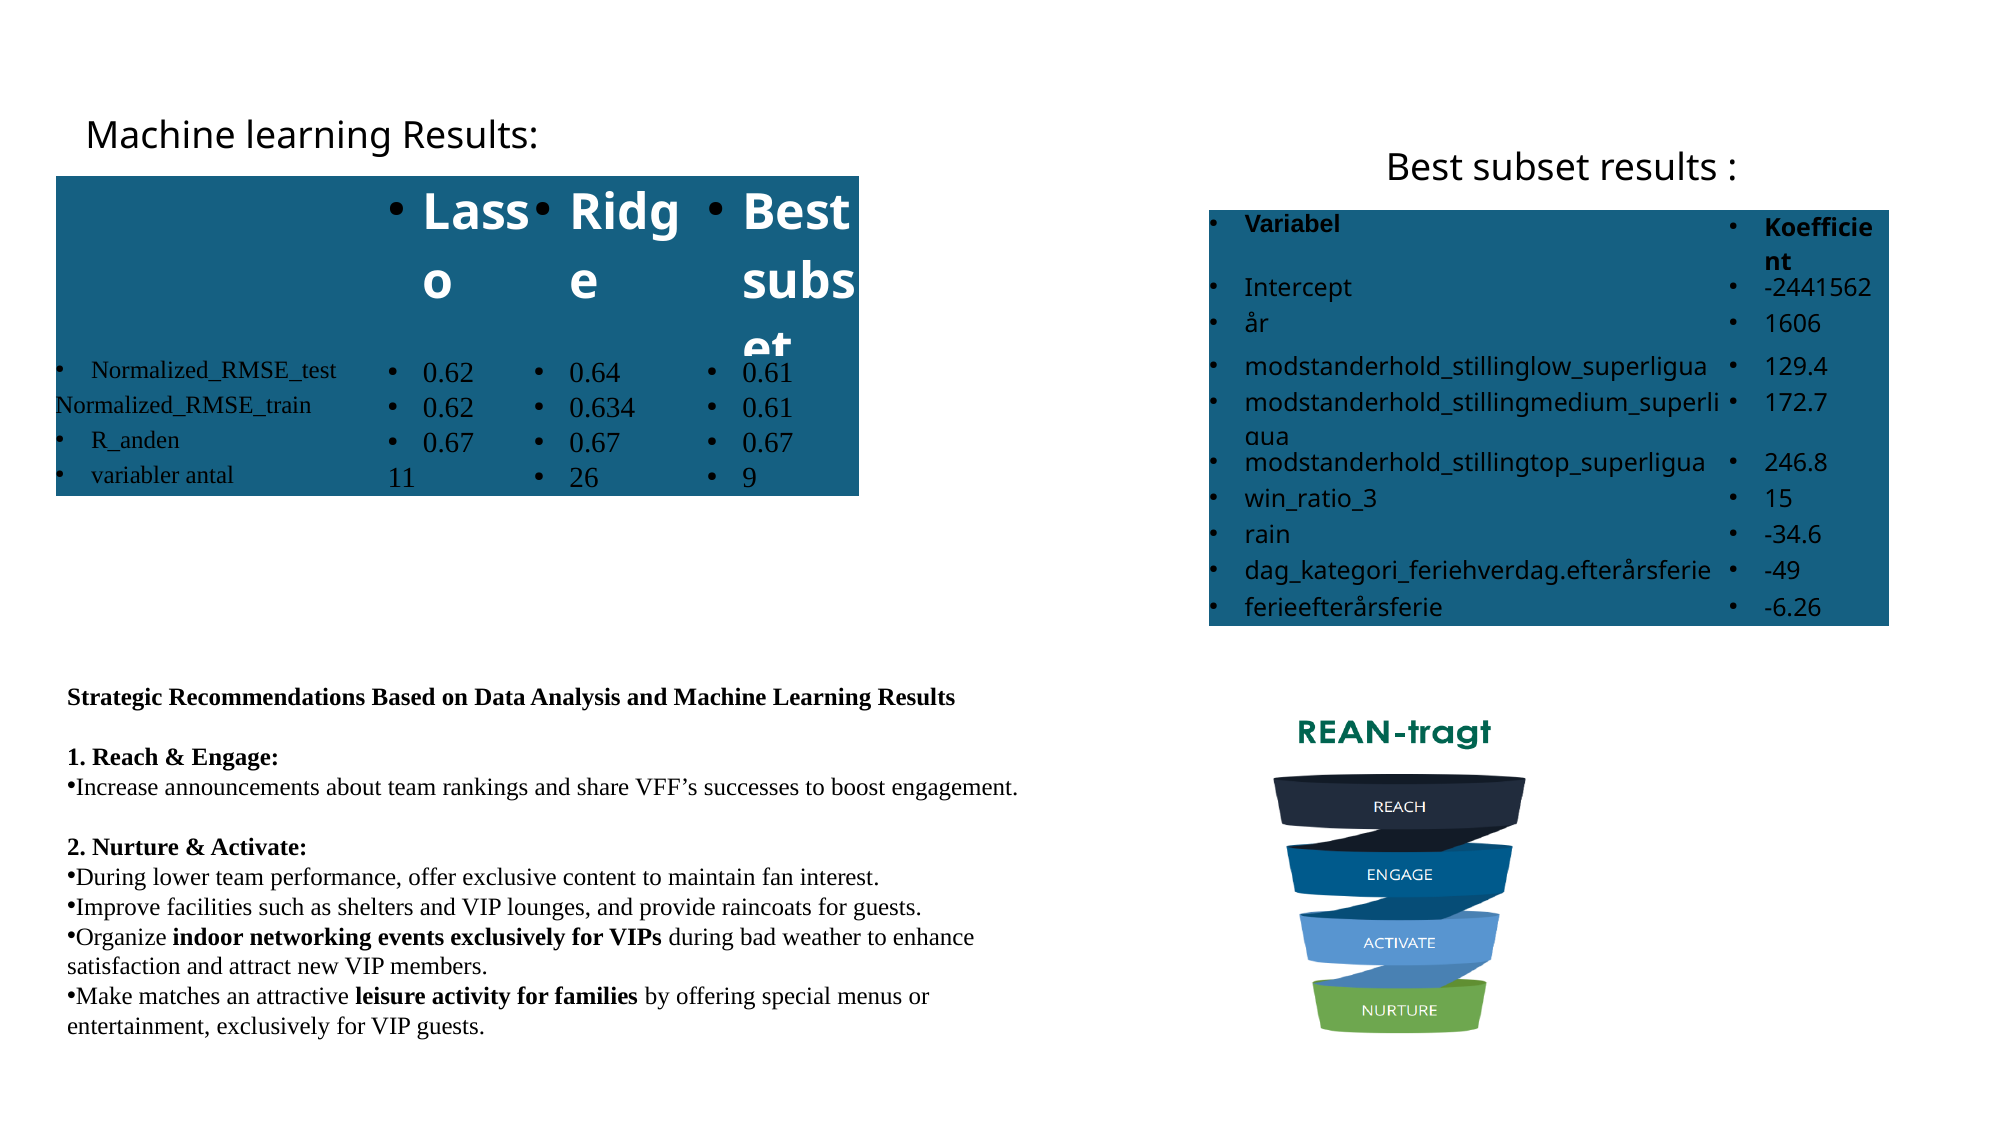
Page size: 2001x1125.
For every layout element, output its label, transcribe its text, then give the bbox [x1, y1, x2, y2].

table_cell 0.67 [387, 426, 534, 461]
table_cell modstanderhold_stillingmedium_superligua [1209, 385, 1729, 445]
table_cell 26 [534, 461, 707, 496]
table_cell 0.634 [534, 391, 707, 426]
picture [1262, 710, 1528, 1040]
table_cell 11 [387, 461, 534, 496]
table_cell Normalized_RMSE_train [56, 391, 387, 426]
table_cell 0.64 [534, 356, 707, 391]
table_header Lasso [387, 176, 534, 356]
table_header Ridge [534, 176, 707, 356]
table_cell R_anden [56, 426, 387, 461]
table_cell -6.26 [1729, 590, 1889, 626]
table_header Variabel [1209, 210, 1729, 270]
table_cell 1606 [1729, 306, 1889, 348]
table_cell 0.67 [707, 426, 859, 461]
text_box Best subset results : [1370, 135, 1732, 197]
table_cell 246.8 [1729, 445, 1889, 481]
table_header [56, 176, 387, 356]
table_cell dag_kategori_feriehverdag.efterårsferie [1209, 553, 1729, 590]
table_cell Normalized_RMSE_test [56, 356, 387, 391]
table_cell 129.4 [1729, 348, 1889, 385]
text_box Strategic Recommendations Based on Data Analysis and Machine Learning Results 1. Reach & Engage: Increase announcements about team rankings and share VFF’s successes to boost engagement. 2. Nurture & Activate: During lower team performance, offer exclusive content to maintain fan interest. Improve facilities such as shelters and VIP lounges, and provide raincoats for guests. Organize indoor networking events exclusively for VIPs during bad weather to enhance satisfaction and attract new VIP members. Make matches an attractive leisure activity for families by offering special menus or entertainment, exclusively for VIP guests. [52, 672, 1078, 1052]
table_cell 0.67 [534, 426, 707, 461]
table_cell Intercept [1209, 270, 1729, 306]
table_cell år [1209, 306, 1729, 348]
table_header Koefficient [1729, 210, 1889, 270]
table_cell 0.62 [387, 391, 534, 426]
table_cell 9 [707, 461, 859, 496]
table_cell modstanderhold_stillinglow_superligua [1209, 348, 1729, 385]
table_cell modstanderhold_stillingtop_superligua [1209, 445, 1729, 481]
table_cell -34.6 [1729, 517, 1889, 553]
table_cell 172.7 [1729, 385, 1889, 445]
table_cell win_ratio_3 [1209, 481, 1729, 517]
text_box Machine learning Results: [70, 103, 522, 165]
table_cell 15 [1729, 481, 1889, 517]
table_cell 0.61 [707, 391, 859, 426]
table_header Best subset [707, 176, 859, 356]
table_cell -2441562 [1729, 270, 1889, 306]
table_cell variabler antal [56, 461, 387, 496]
table_cell ferieefterårsferie [1209, 590, 1729, 626]
table_cell -49 [1729, 553, 1889, 590]
table_cell rain [1209, 517, 1729, 553]
table_cell 0.61 [707, 356, 859, 391]
table_cell 0.62 [387, 356, 534, 391]
